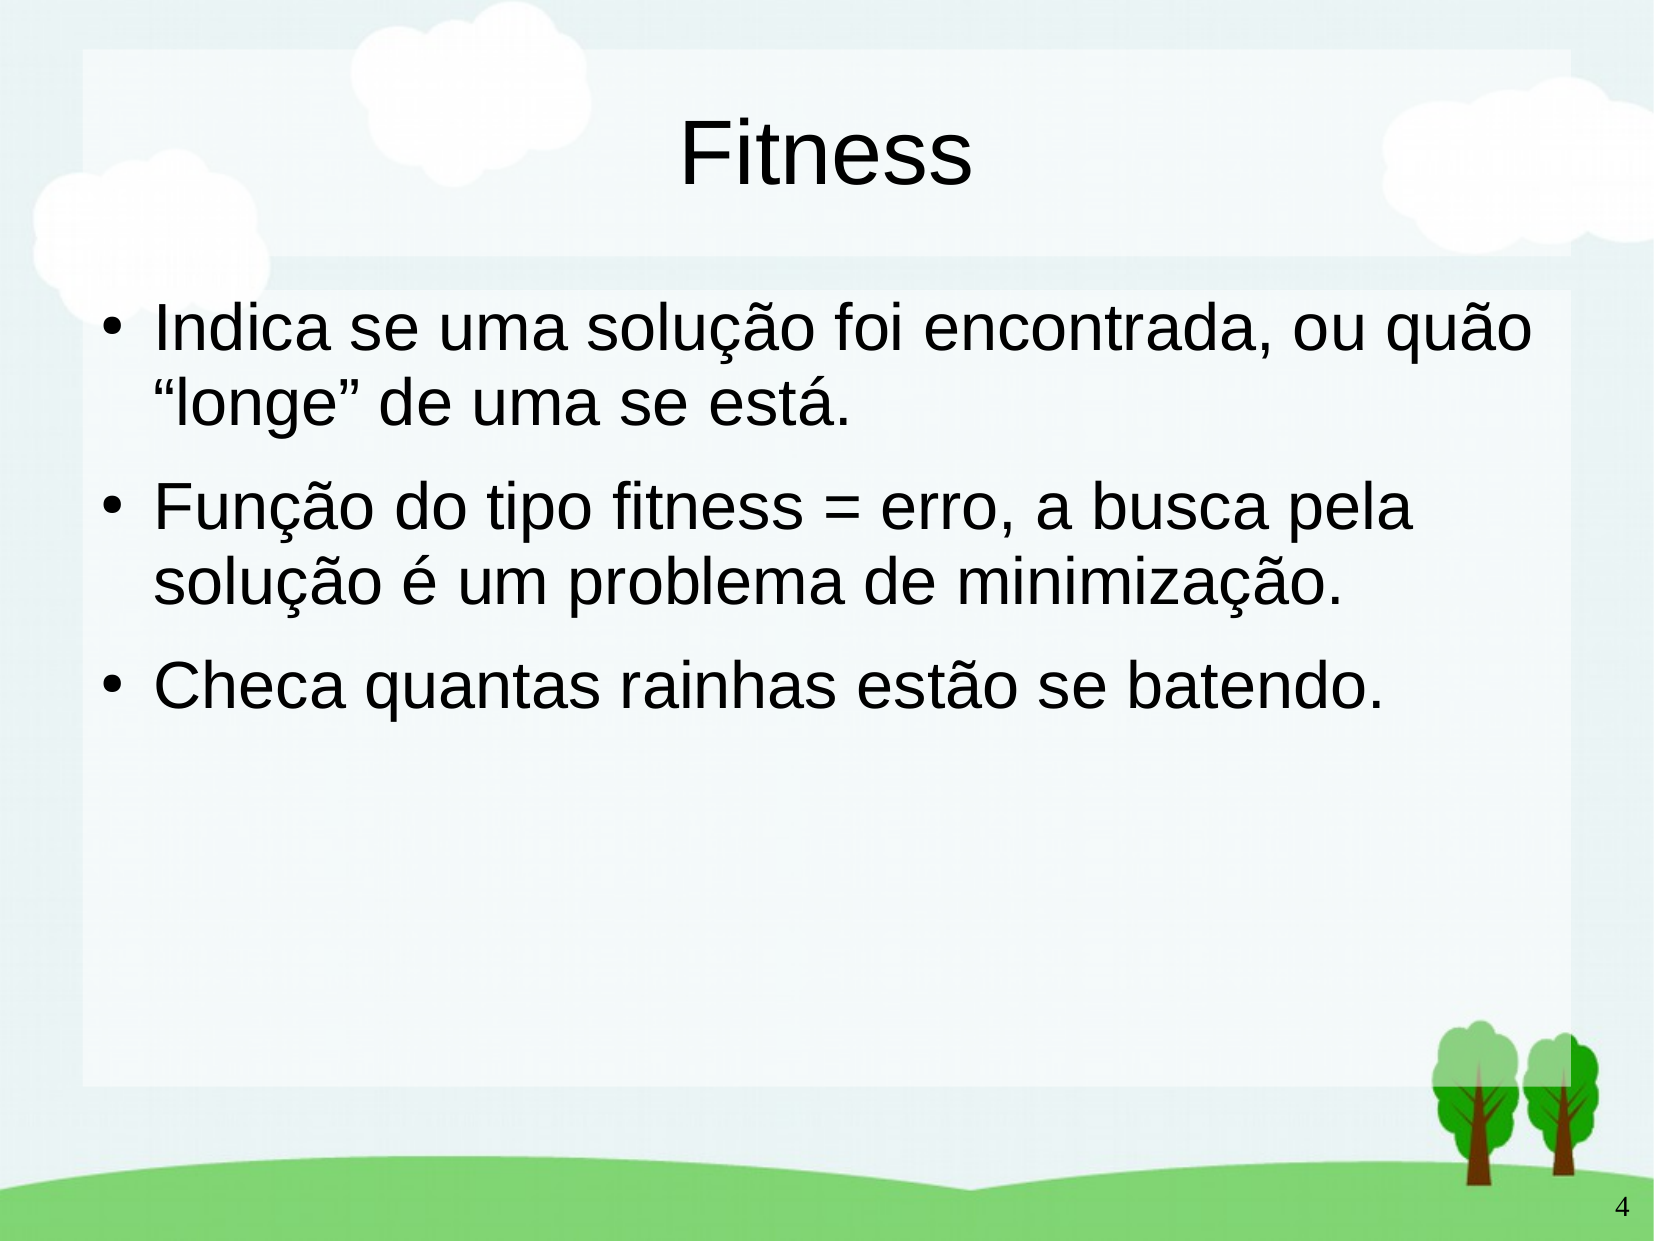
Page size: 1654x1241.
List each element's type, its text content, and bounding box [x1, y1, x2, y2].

title Fitness [82, 49, 1571, 257]
list Indica se uma solução foi encontrada, ou quão “longe” de uma se está. Função do tipo fitness = erro, a busca pela solução é um problema de minimização. Checa quantas rainhas estão se batendo. [82, 290, 1571, 1087]
picture [0, 0, 1654, 1241]
